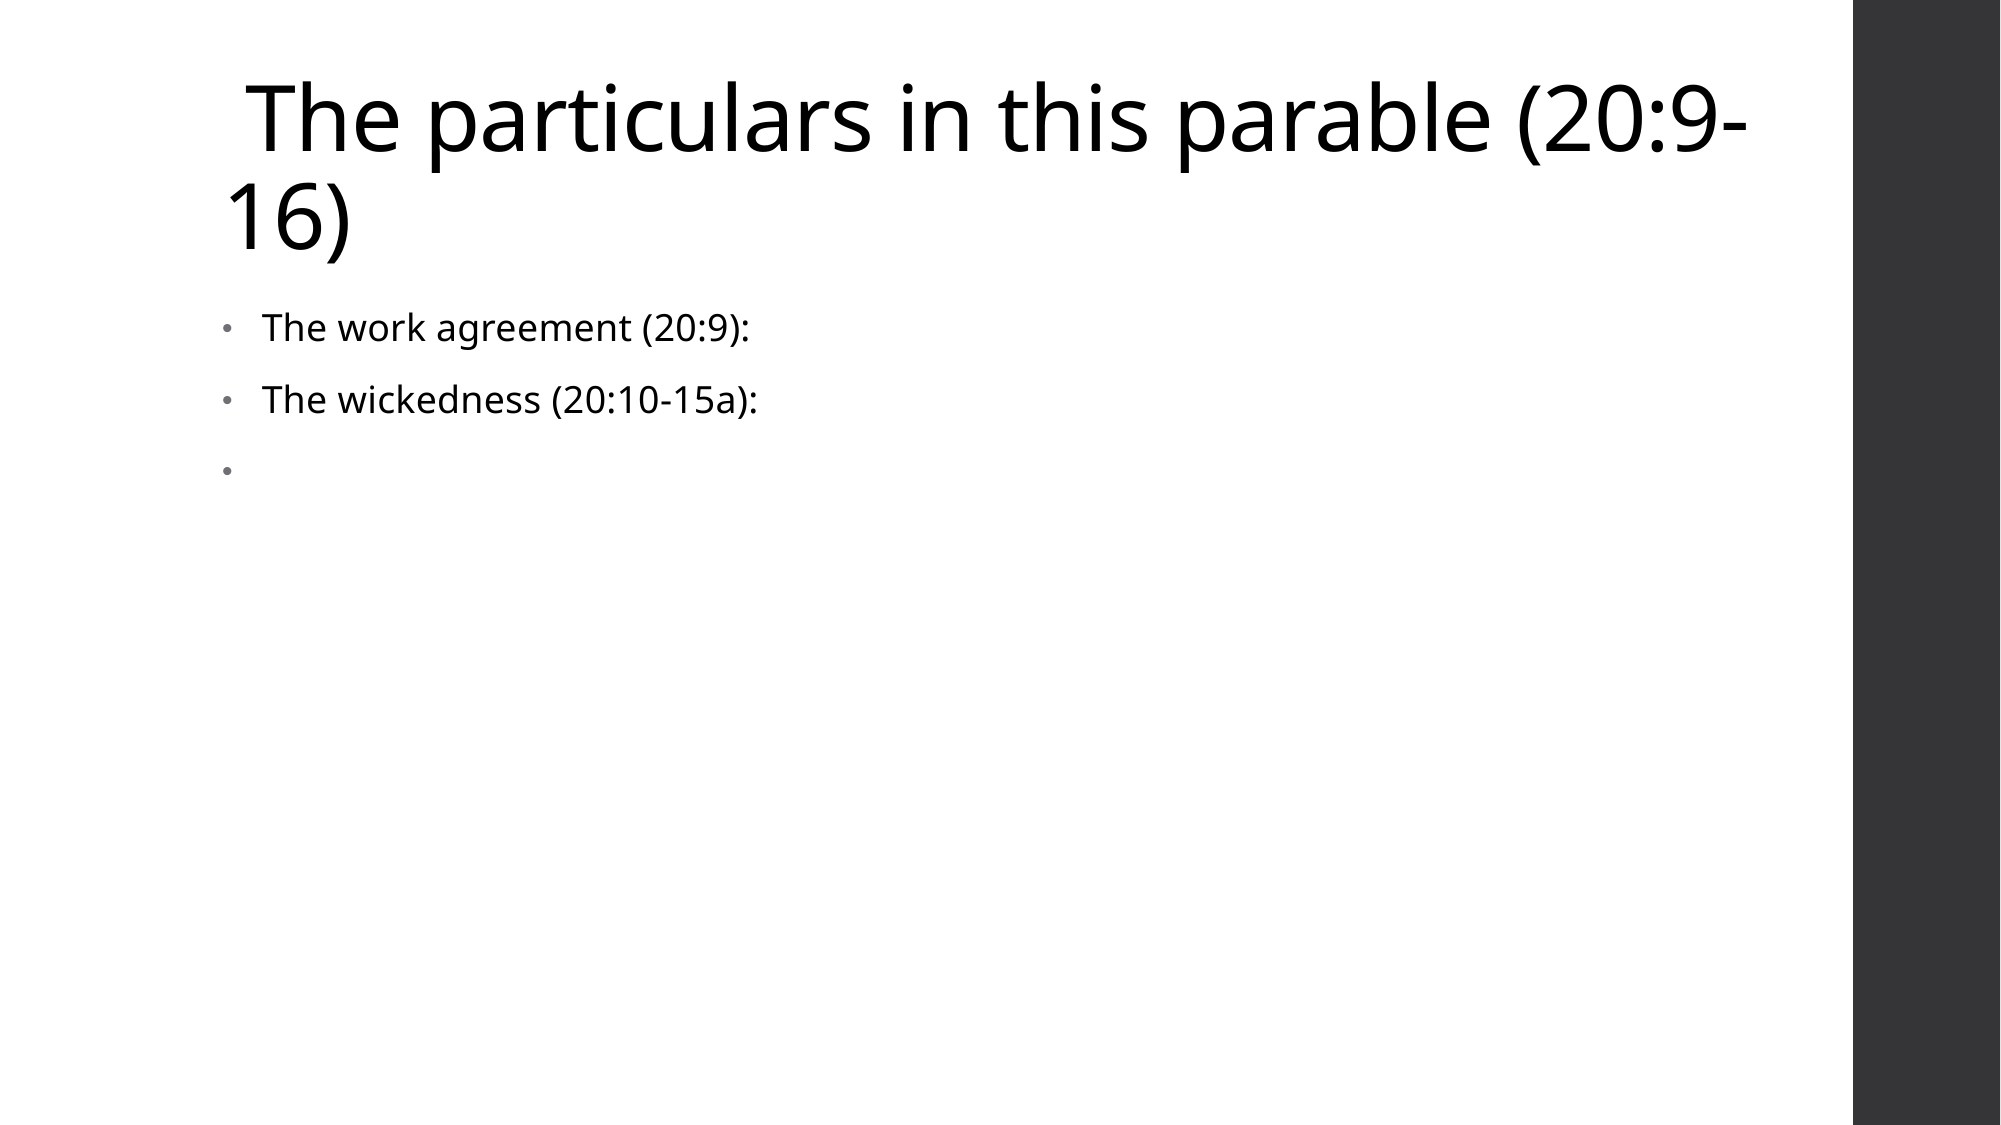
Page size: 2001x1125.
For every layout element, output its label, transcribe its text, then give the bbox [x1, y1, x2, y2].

list The work agreement (20:9): The wickedness (20:10-15a): [206, 299, 1617, 1014]
title The particulars in this parable (20:9-16) [206, 60, 1797, 278]
